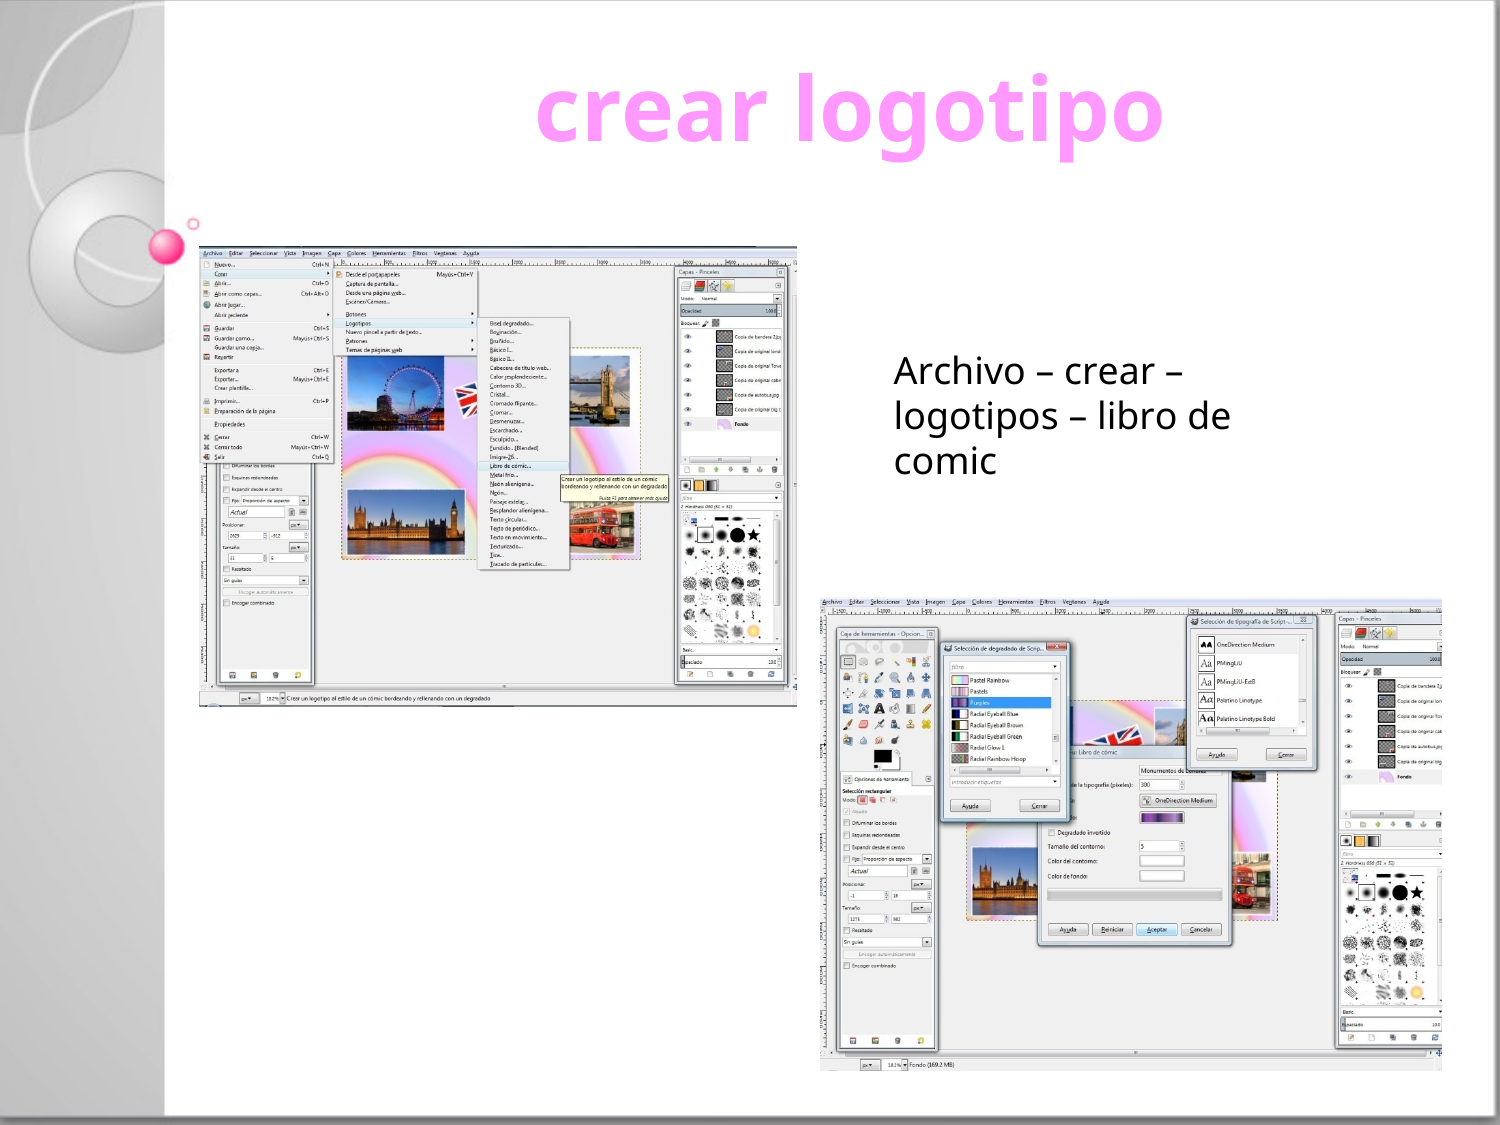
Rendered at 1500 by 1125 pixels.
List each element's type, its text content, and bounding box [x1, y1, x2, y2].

title crear logotipo [235, 45, 1466, 233]
text_box Archivo – crear – logotipos – libro de comic [878, 339, 1360, 490]
picture [0, 0, 1500, 1125]
